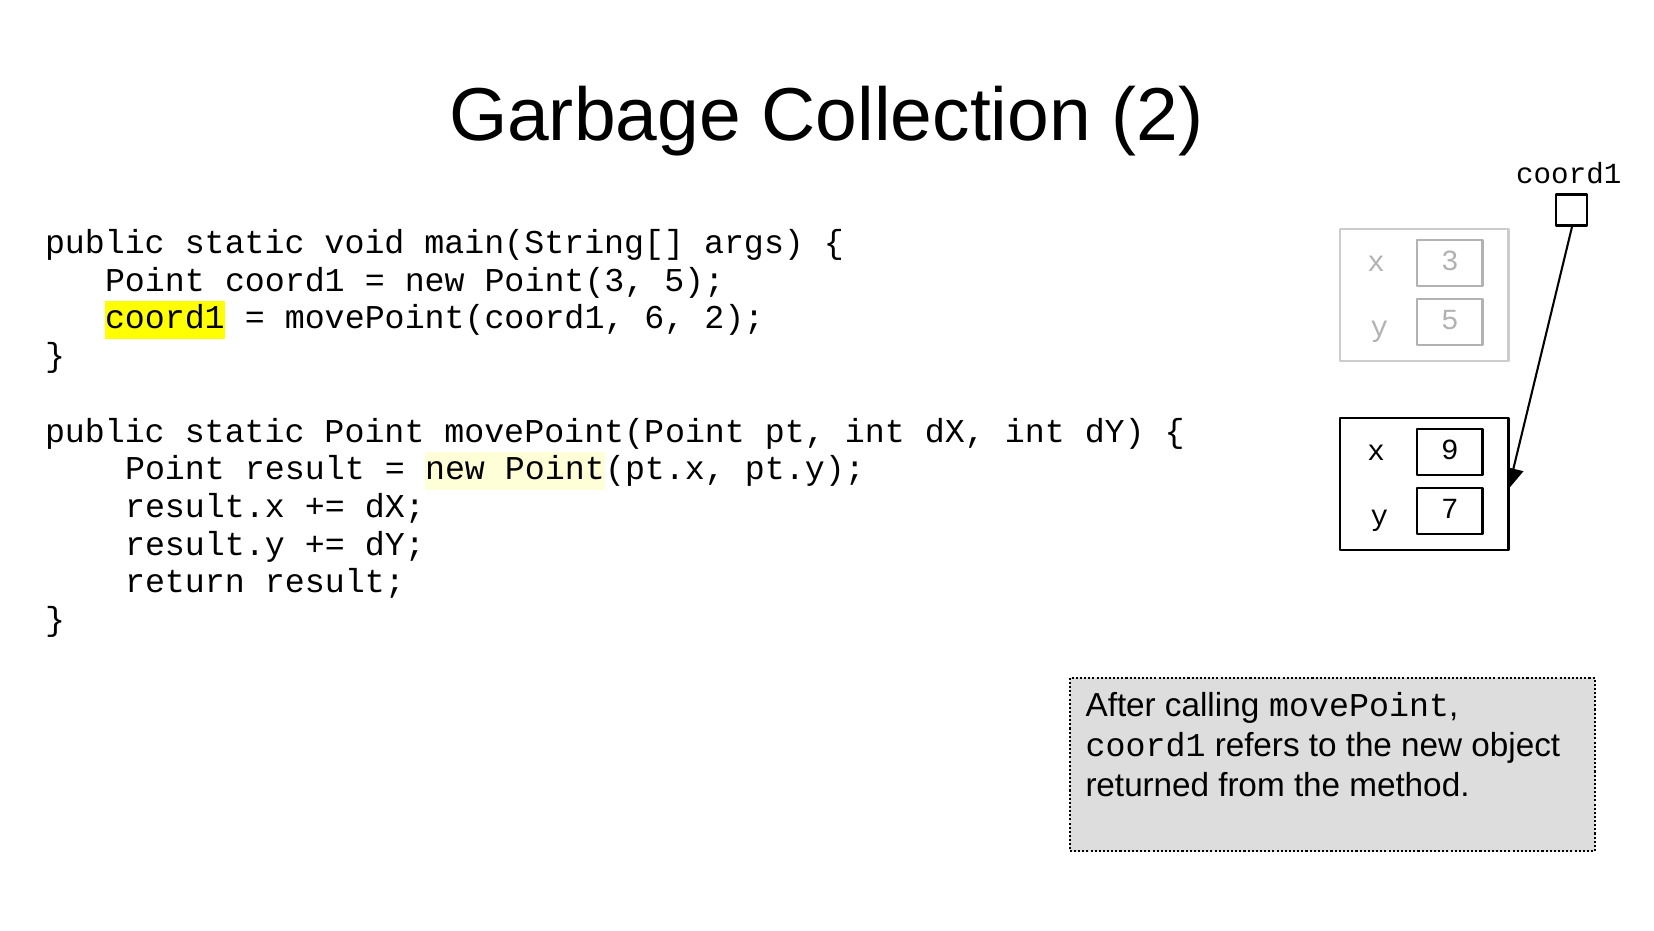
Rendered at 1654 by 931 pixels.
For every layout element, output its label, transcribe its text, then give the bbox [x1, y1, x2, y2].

text_box x [1352, 239, 1401, 288]
title Garbage Collection (2) [82, 37, 1571, 193]
text_box 5 [1417, 298, 1483, 346]
text_box After calling movePoint, coord1 refers to the new object returned from the method. [1069, 677, 1595, 852]
text_box 3 [1417, 239, 1483, 287]
text_box [1339, 228, 1509, 361]
text_box y [1355, 493, 1405, 542]
text_box 7 [1417, 487, 1483, 535]
text_box y [1355, 304, 1405, 353]
text_box public static void main(String[] args) { Point coord1 = new Point(3, 5); coord1 = movePoint(coord1, 6, 2); } public static Point movePoint(Point pt, int dX, int dY) { Point result = new Point(pt.x, pt.y); result.x += dX; result.y += dY; return result; } [30, 218, 1201, 649]
text_box 9 [1417, 428, 1483, 476]
text_box x [1352, 428, 1401, 477]
text_box [1339, 417, 1509, 550]
text_box coord1 [1501, 151, 1637, 200]
text_box [1555, 200, 1587, 226]
